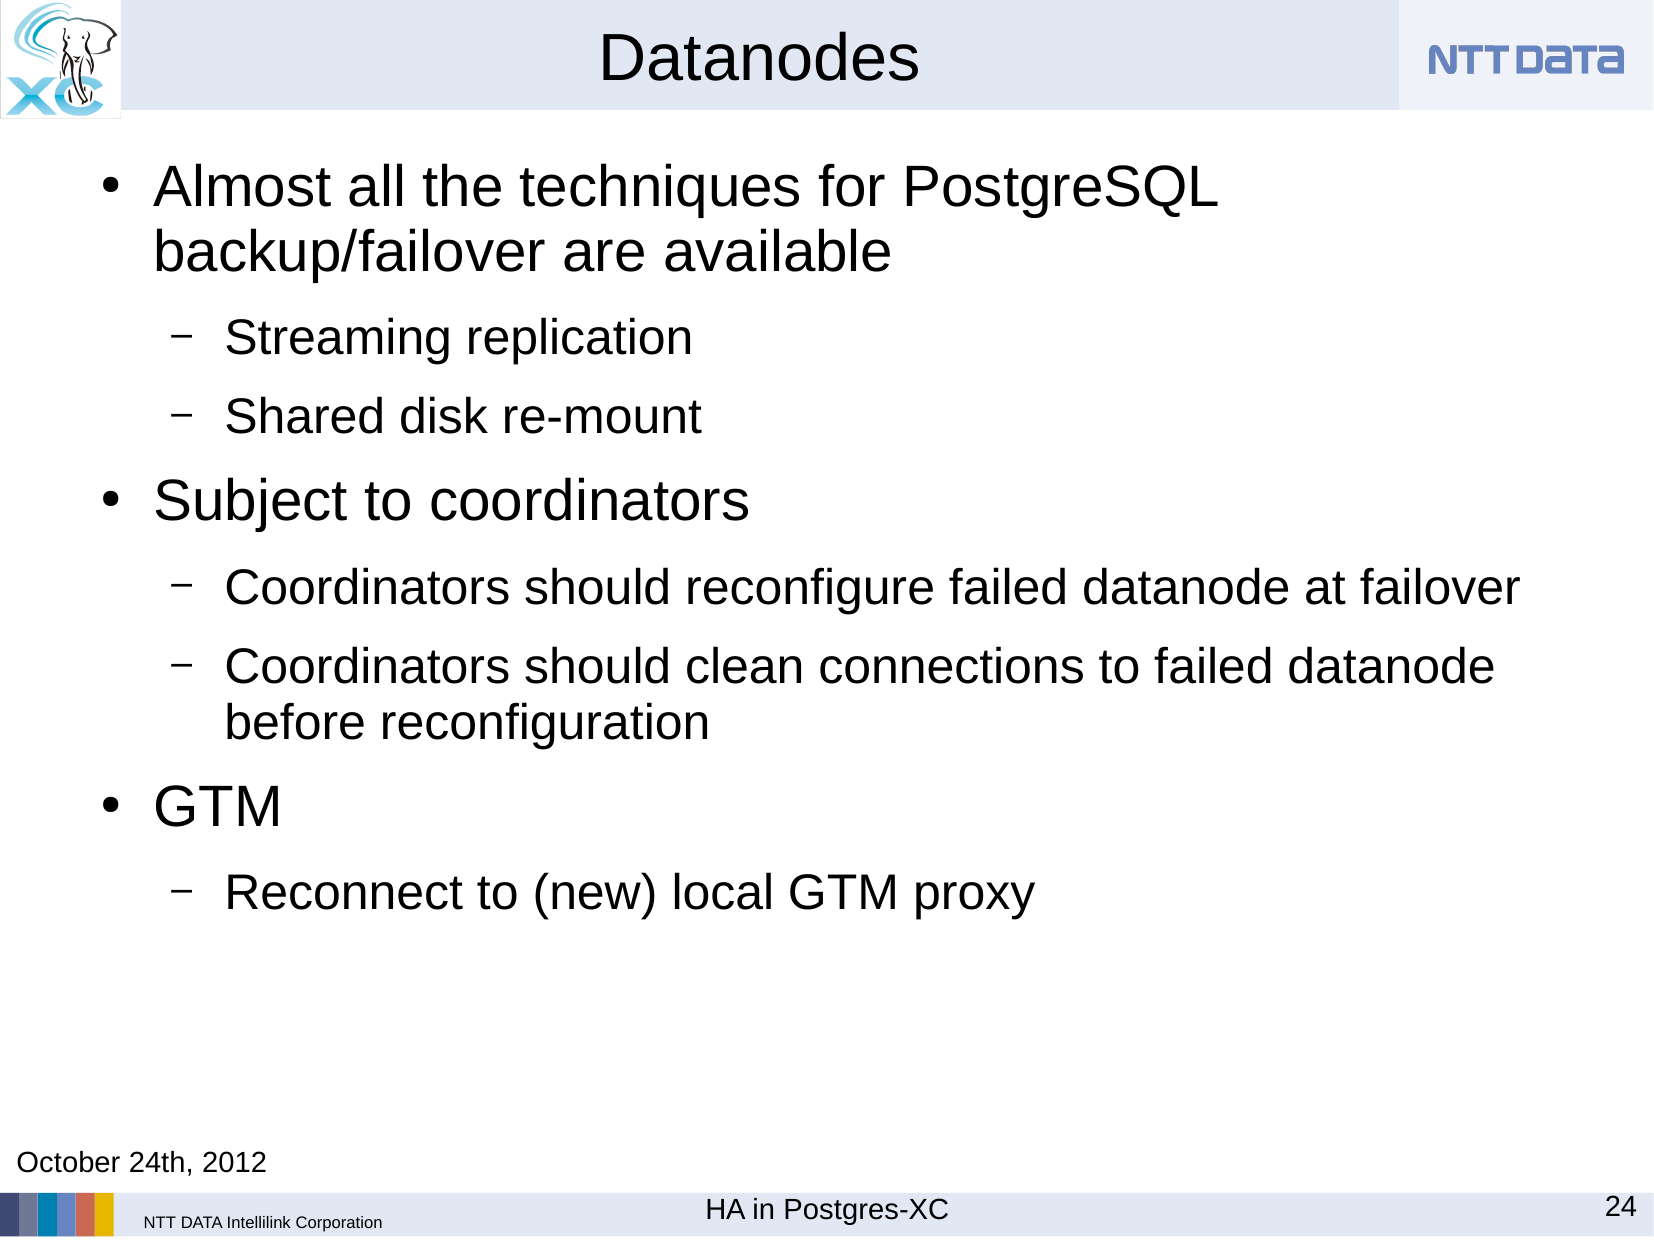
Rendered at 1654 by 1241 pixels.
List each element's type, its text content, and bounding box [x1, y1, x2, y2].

list Almost all the techniques for PostgreSQL backup/failover are available Streaming replication Shared disk re-mount Subject to coordinators Coordinators should reconfigure failed datanode at failover Coordinators should clean connections to failed datanode before reconfiguration GTM Reconnect to (new) local GTM proxy [82, 153, 1571, 1123]
picture [1429, 45, 1624, 74]
picture [0, 0, 121, 119]
title Datanodes [120, 3, 1399, 110]
